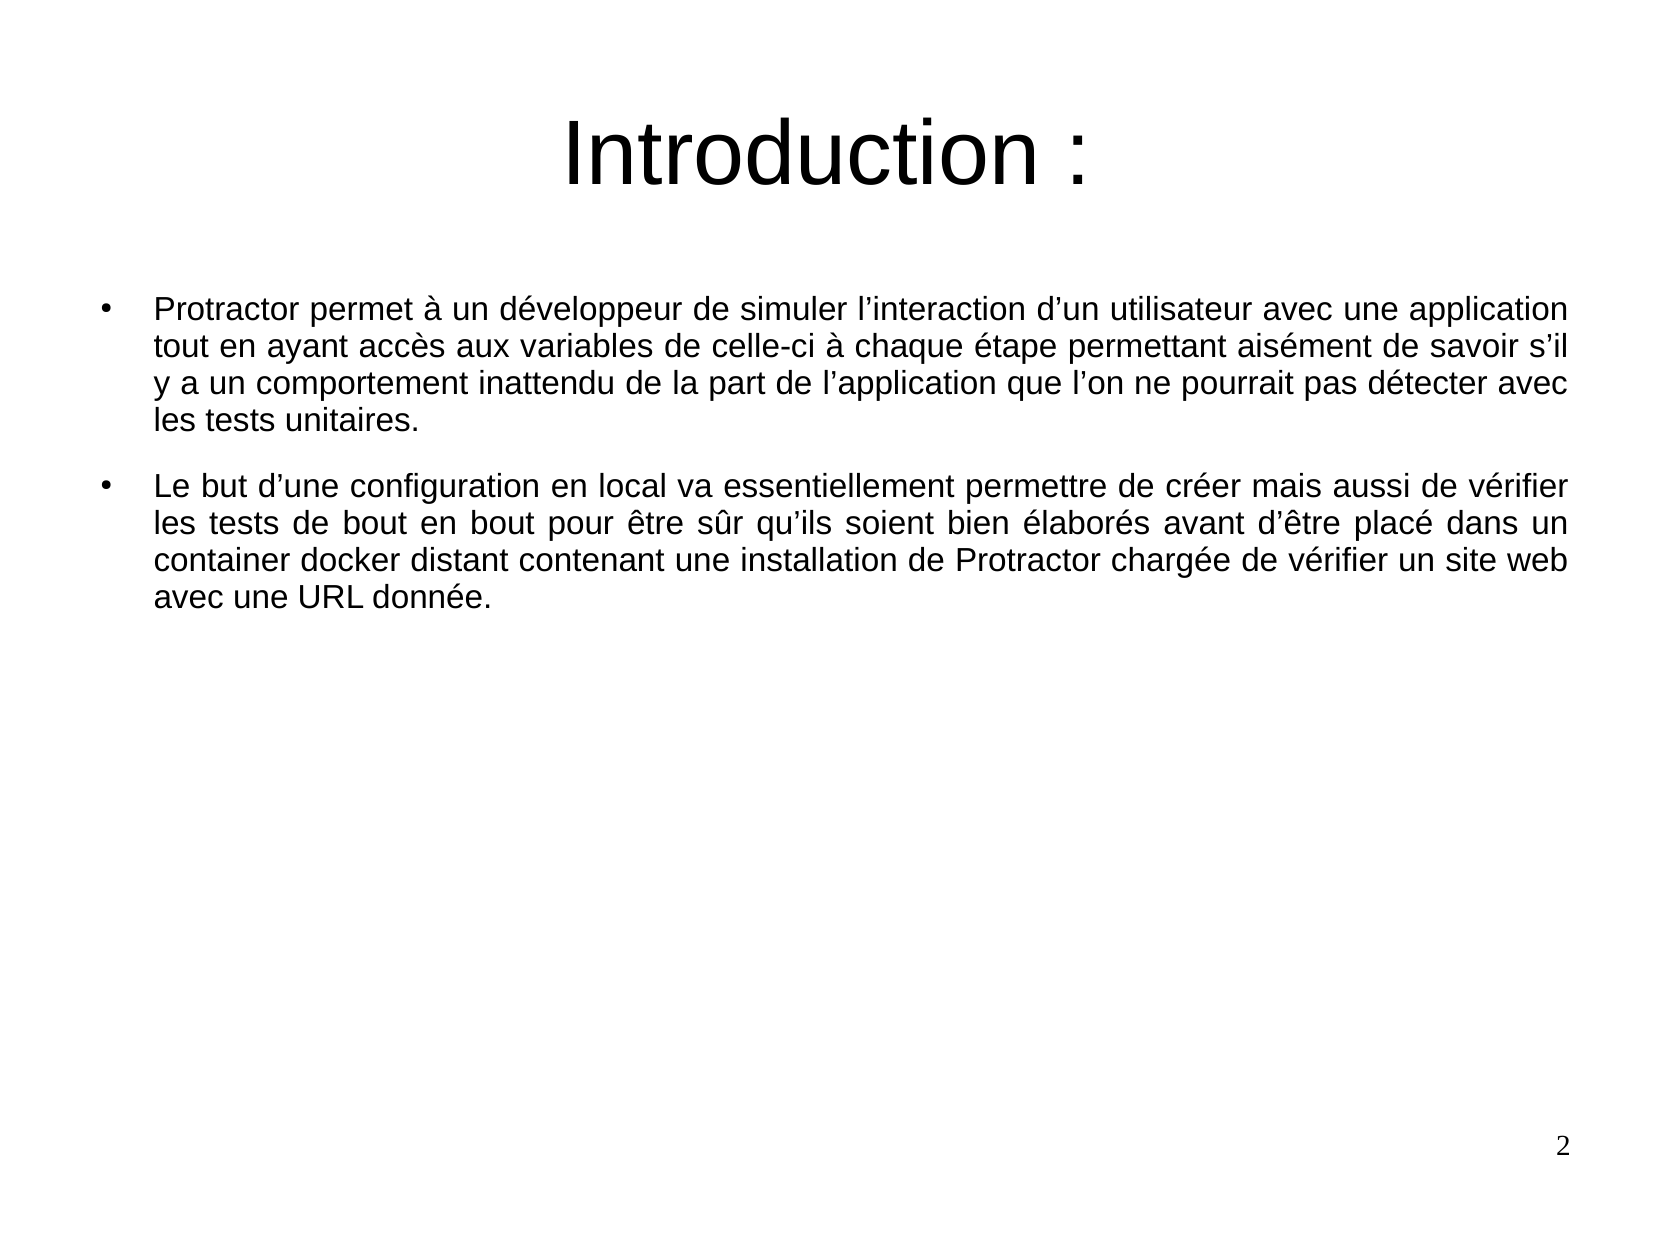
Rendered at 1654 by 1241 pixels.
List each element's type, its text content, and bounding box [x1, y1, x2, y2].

list Protractor permet à un développeur de simuler l’interaction d’un utilisateur avec une application tout en ayant accès aux variables de celle-ci à chaque étape permettant aisément de savoir s’il y a un comportement inattendu de la part de l’application que l’on ne pourrait pas détecter avec les tests unitaires. Le but d’une configuration en local va essentiellement permettre de créer mais aussi de vérifier les tests de bout en bout pour être sûr qu’ils soient bien élaborés avant d’être placé dans un container docker distant contenant une installation de Protractor chargée de vérifier un site web avec une URL donnée. [82, 290, 1571, 1010]
title Introduction : [82, 49, 1571, 257]
